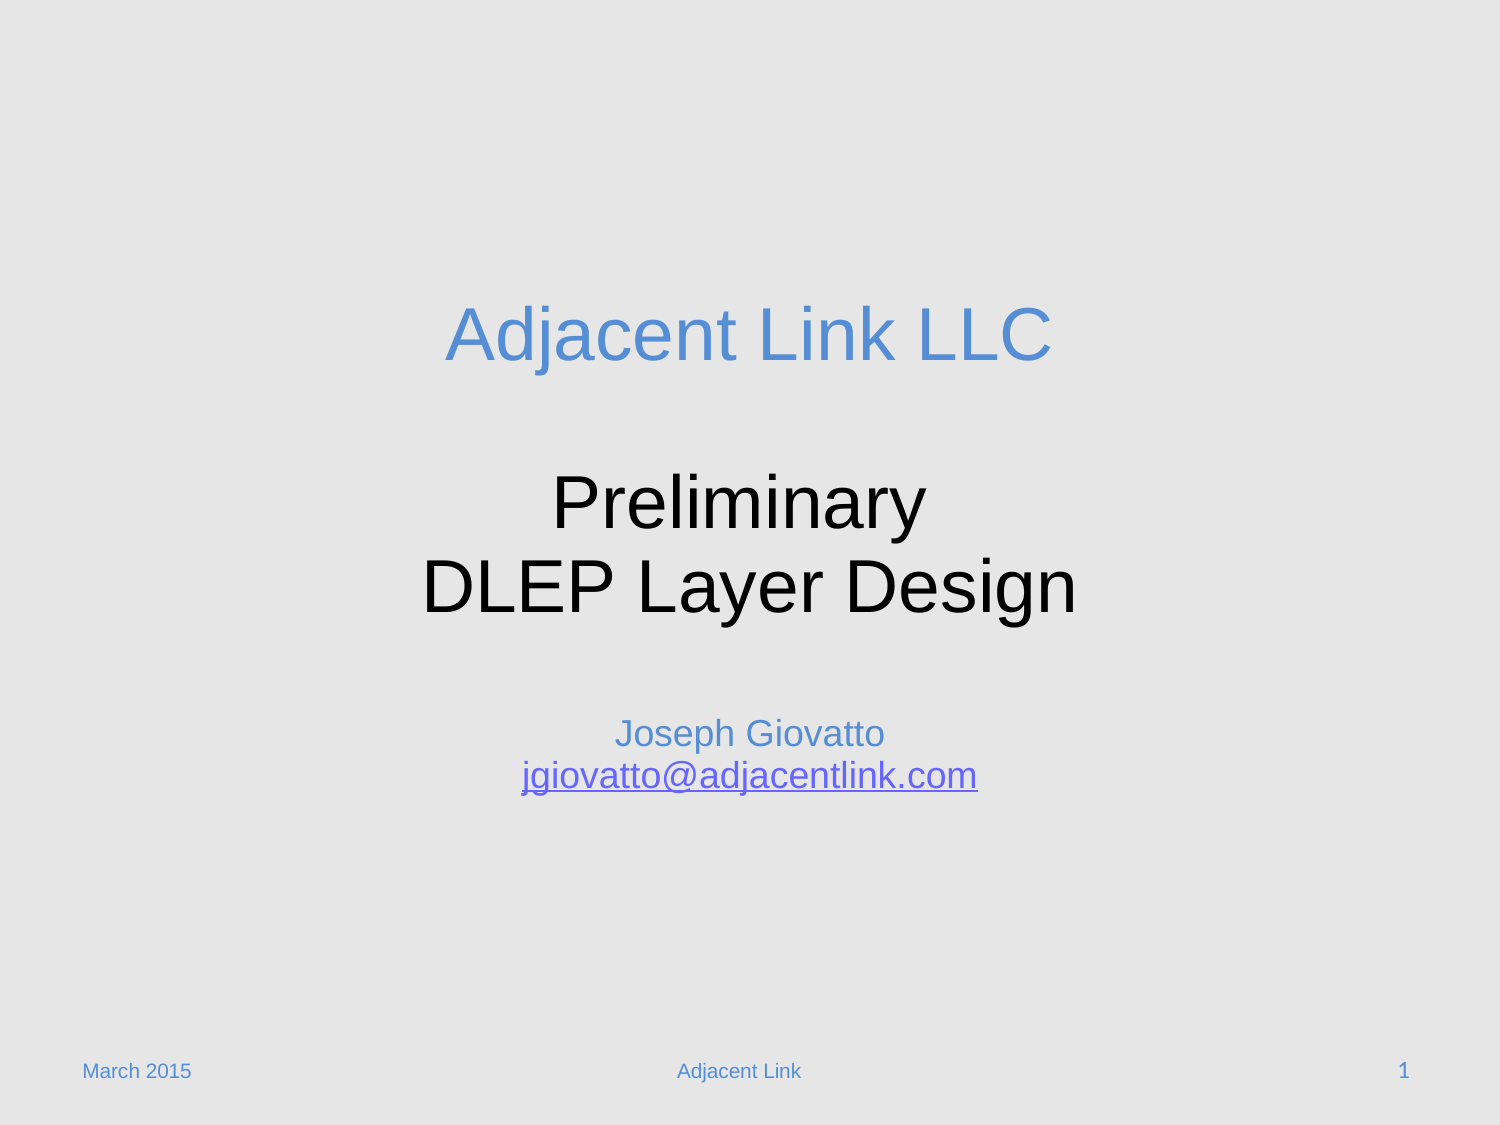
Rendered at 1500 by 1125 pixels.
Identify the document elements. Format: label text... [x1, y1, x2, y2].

text_box Adjacent Link LLC Preliminary DLEP Layer Design Joseph Giovatto jgiovatto@adjacentlink.com [75, 285, 1426, 1021]
